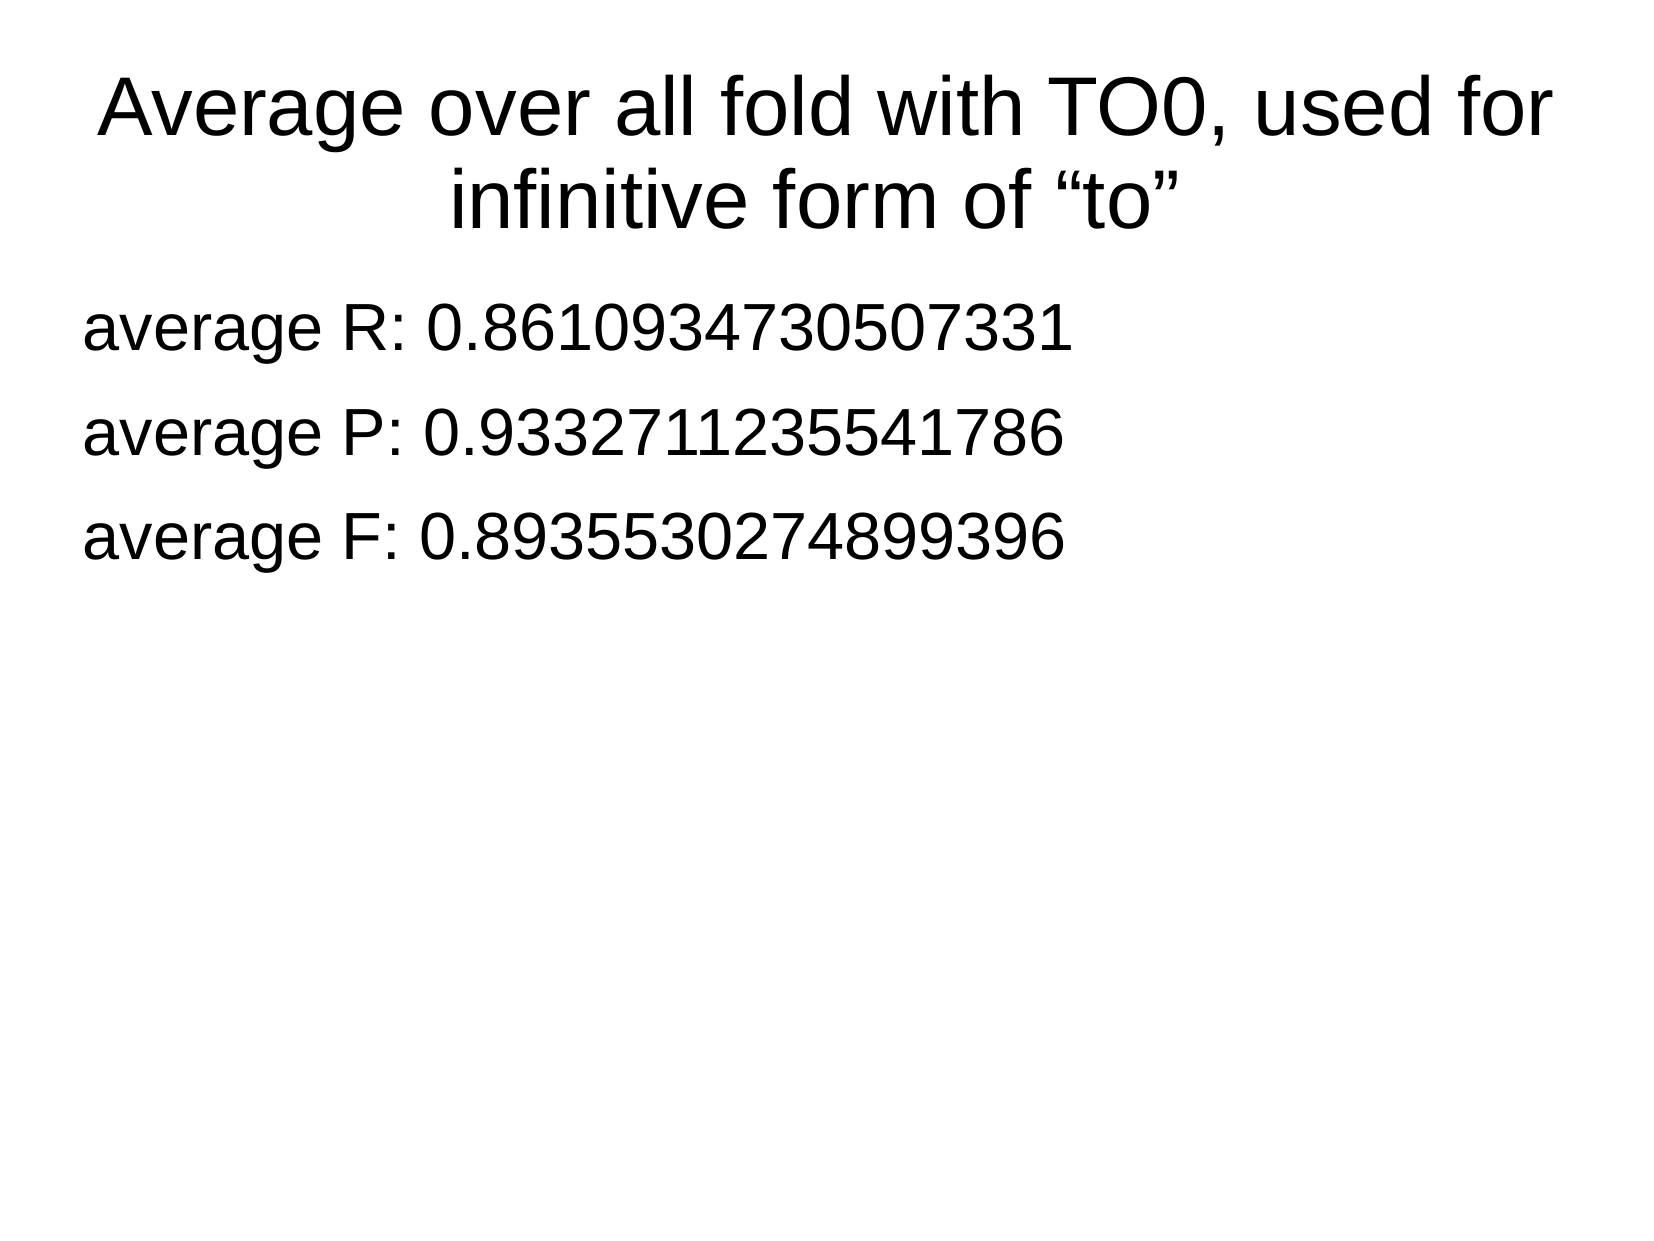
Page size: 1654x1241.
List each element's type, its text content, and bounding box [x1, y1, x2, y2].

title Average over all fold with TO0, used for infinitive form of “to” [82, 49, 1571, 257]
list average R: 0.8610934730507331 average P: 0.9332711235541786 average F: 0.8935530274899396 [82, 290, 1538, 1010]
